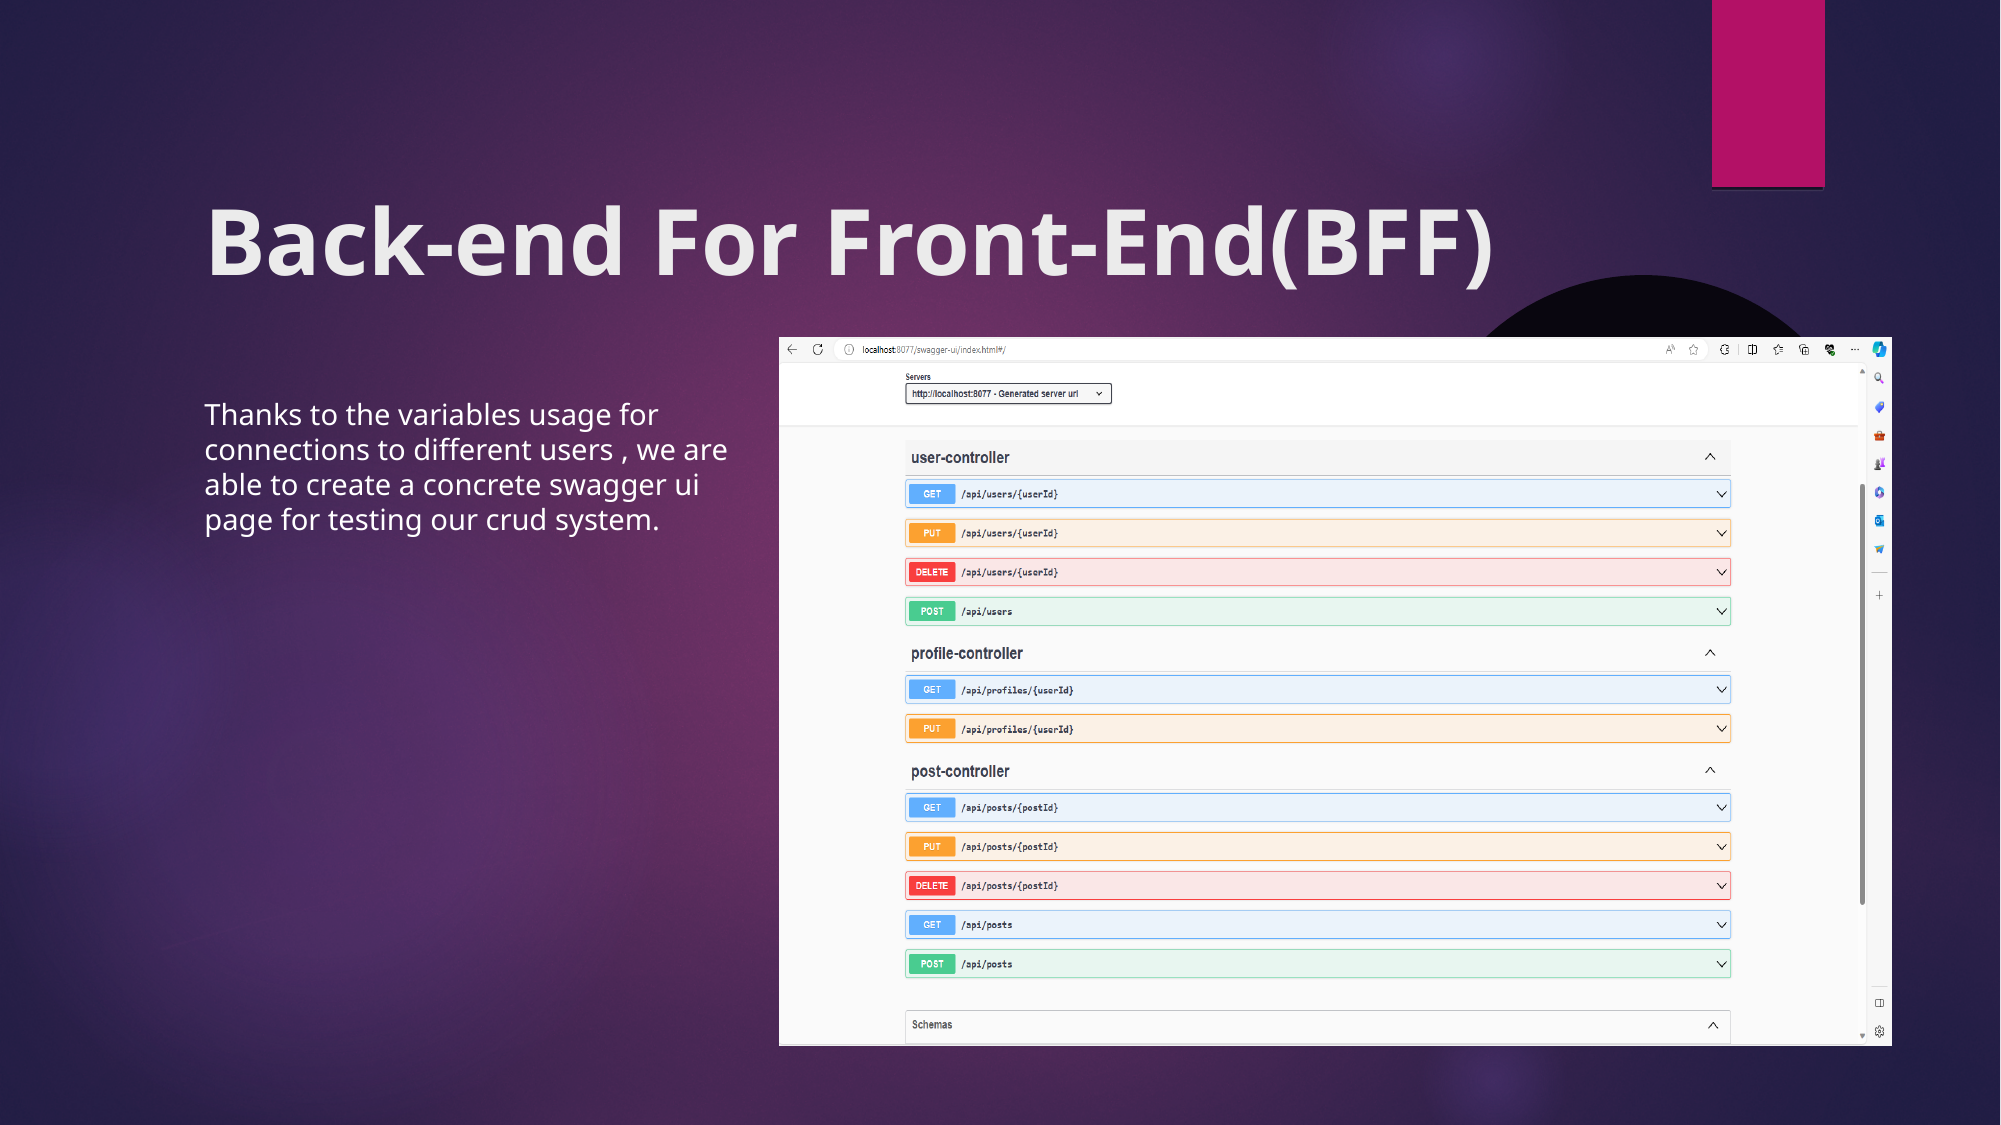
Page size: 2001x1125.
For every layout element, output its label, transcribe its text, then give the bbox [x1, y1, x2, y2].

list Thanks to the variables usage for connections to different users , we are able to create a concrete swagger ui page for testing our crud system. [189, 388, 748, 864]
picture [779, 338, 1892, 1046]
title Back-end For Front-End(BFF) [189, 63, 1553, 302]
